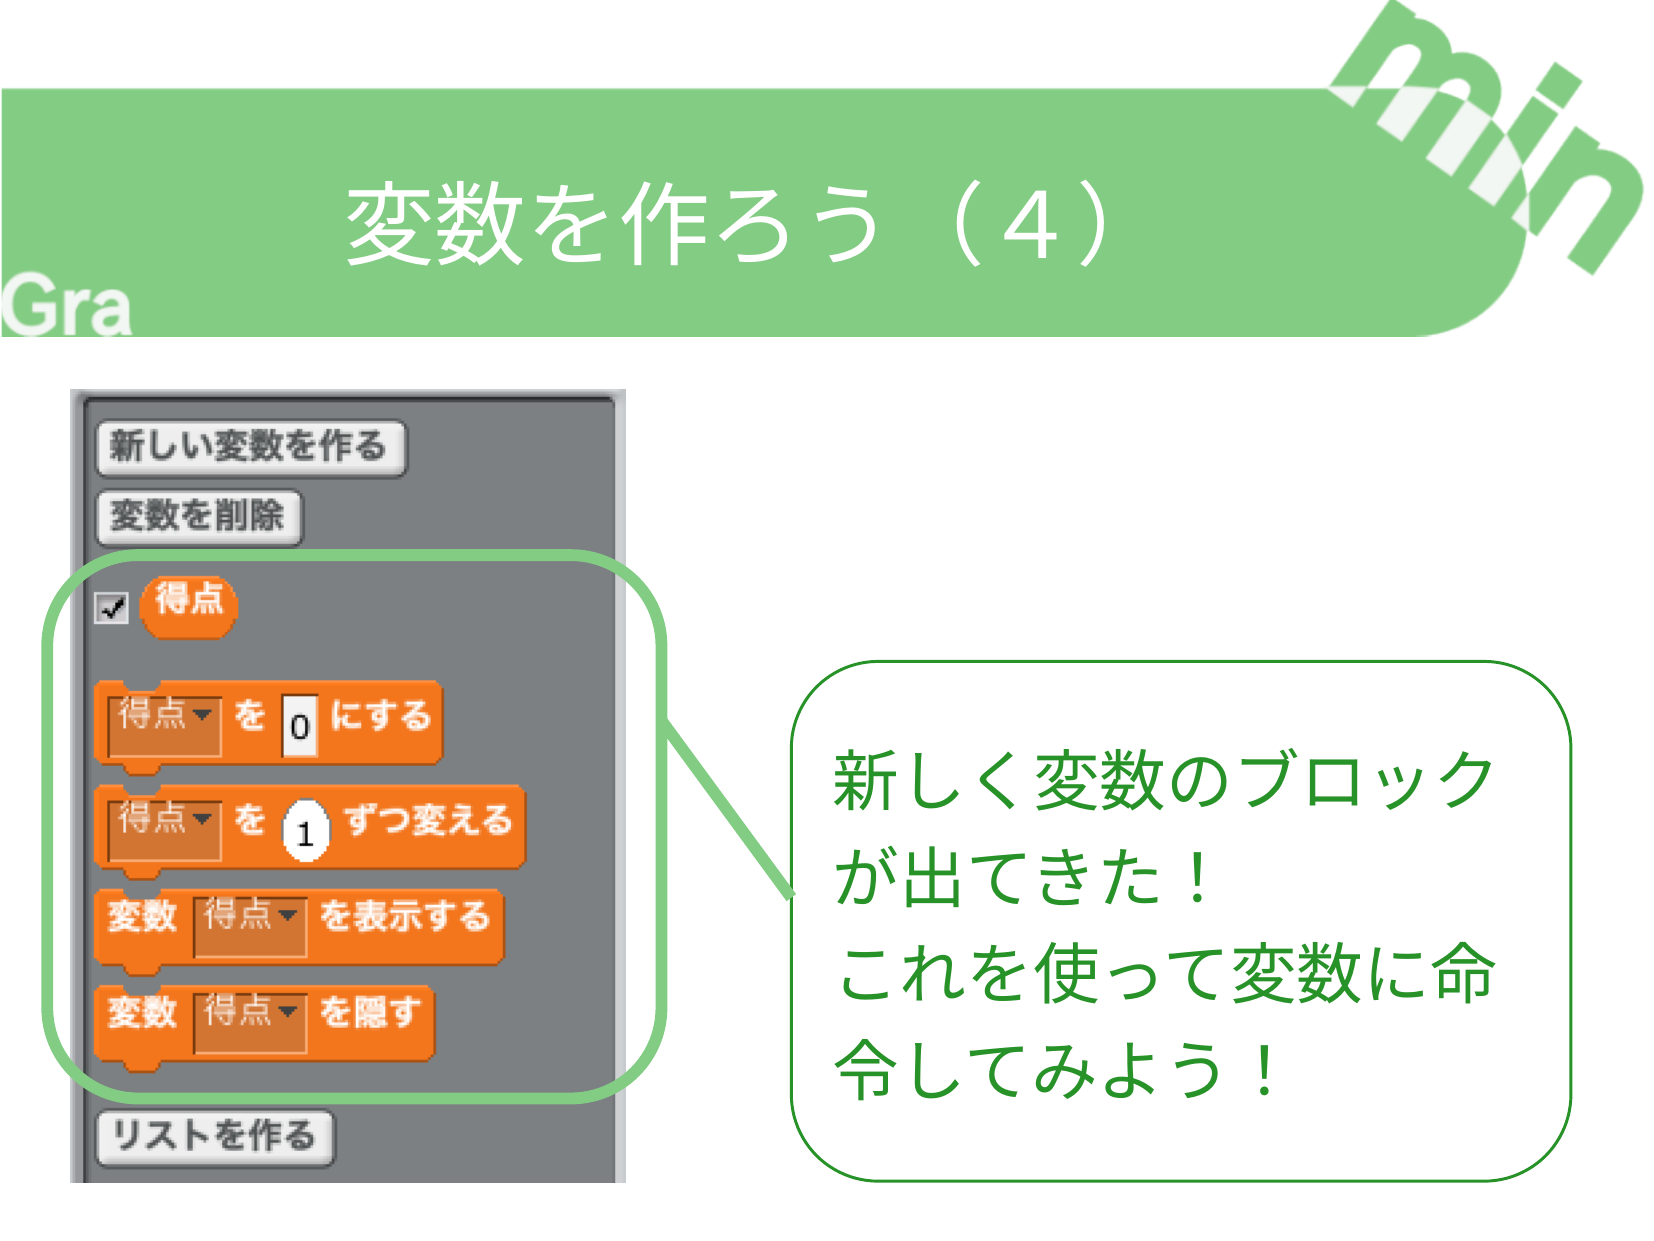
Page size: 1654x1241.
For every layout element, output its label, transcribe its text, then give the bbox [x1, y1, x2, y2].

picture [1, 0, 1654, 337]
picture [70, 1078, 626, 1183]
picture [70, 389, 626, 576]
picture [70, 562, 626, 1092]
text_box 新しく変数のブロックが出てきた！ これを使って変数に命令してみよう！ [791, 661, 1571, 1182]
title 変数を作ろう（４） [11, 147, 1501, 290]
